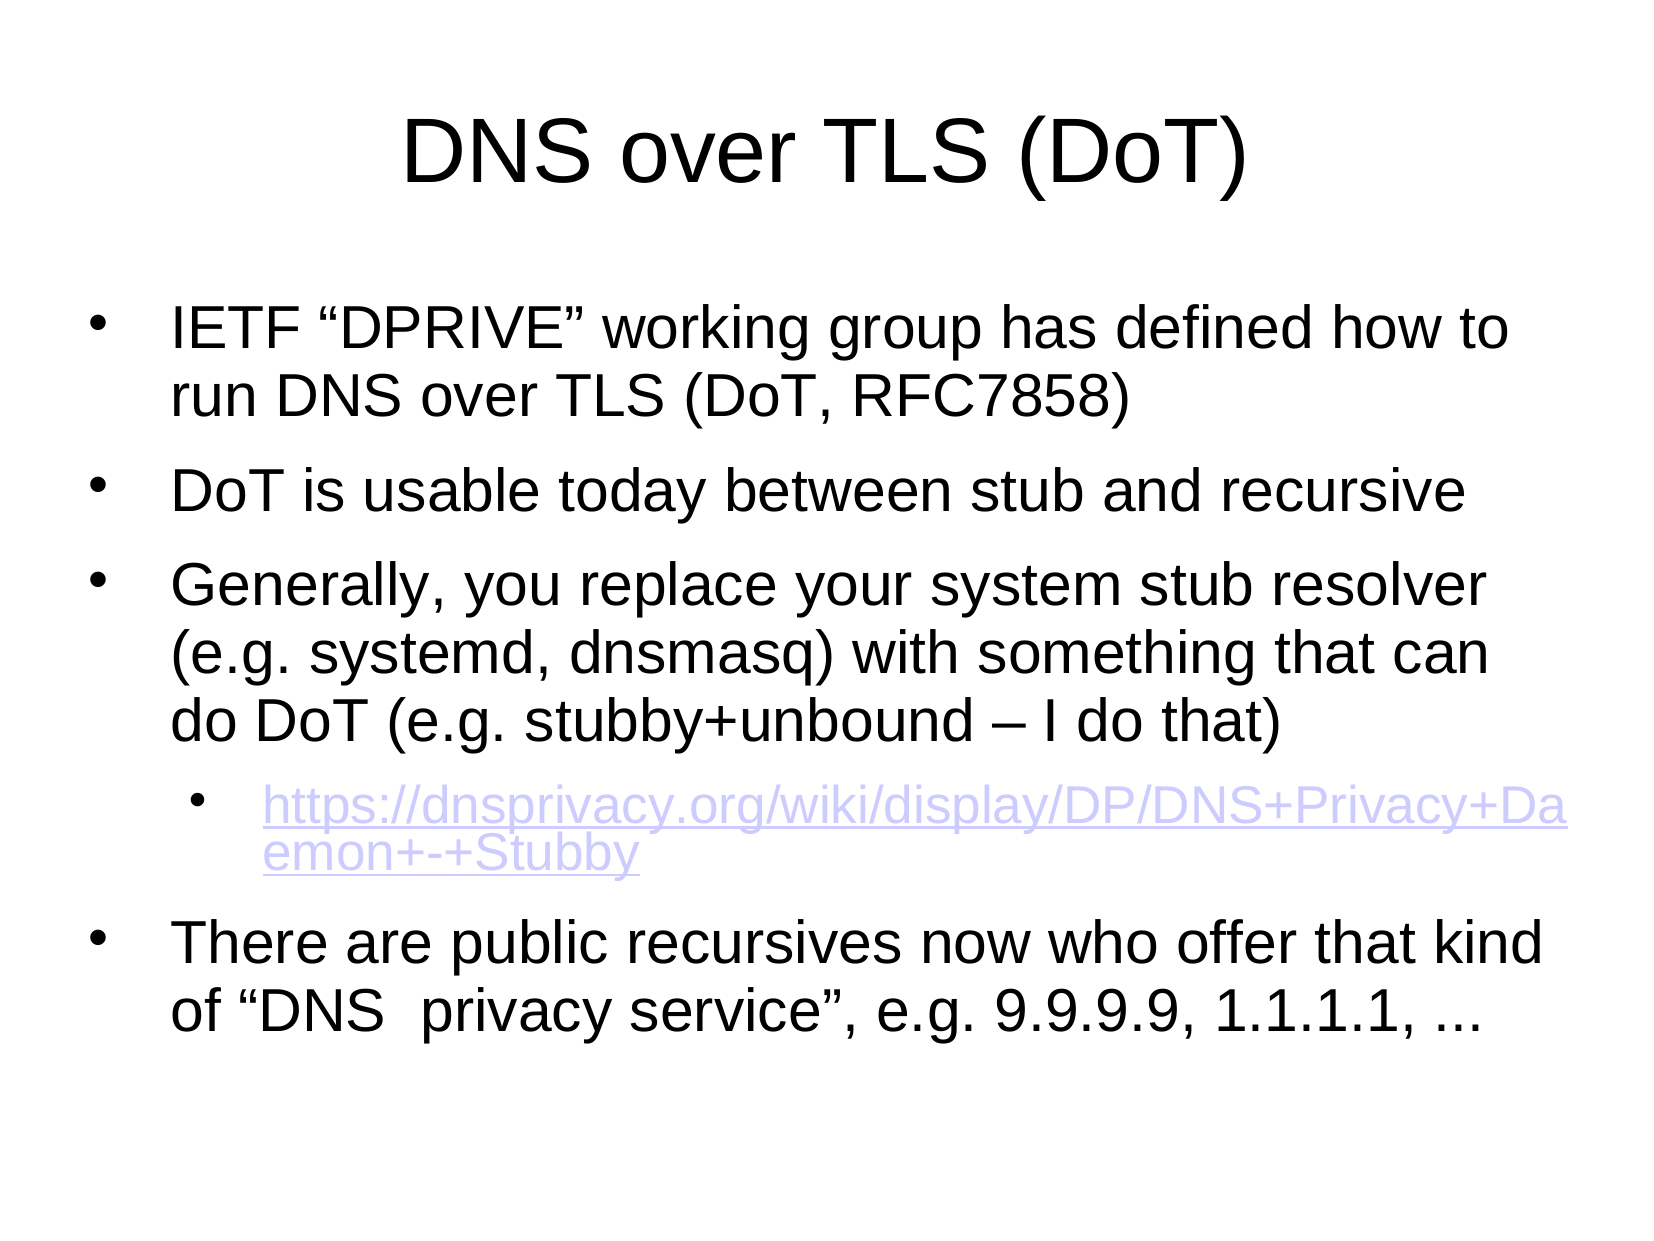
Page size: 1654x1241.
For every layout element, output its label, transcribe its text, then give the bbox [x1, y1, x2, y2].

list IETF “DPRIVE” working group has defined how to run DNS over TLS (DoT, RFC7858) DoT is usable today between stub and recursive Generally, you replace your system stub resolver (e.g. systemd, dnsmasq) with something that can do DoT (e.g. stubby+unbound – I do that) https://dnsprivacy.org/wiki/display/DP/DNS+Privacy+Daemon+-+Stubby There are public recursives now who offer that kind of “DNS privacy service”, e.g. 9.9.9.9, 1.1.1.1, ... [88, 290, 1575, 1009]
title DNS over TLS (DoT) [82, 49, 1570, 256]
